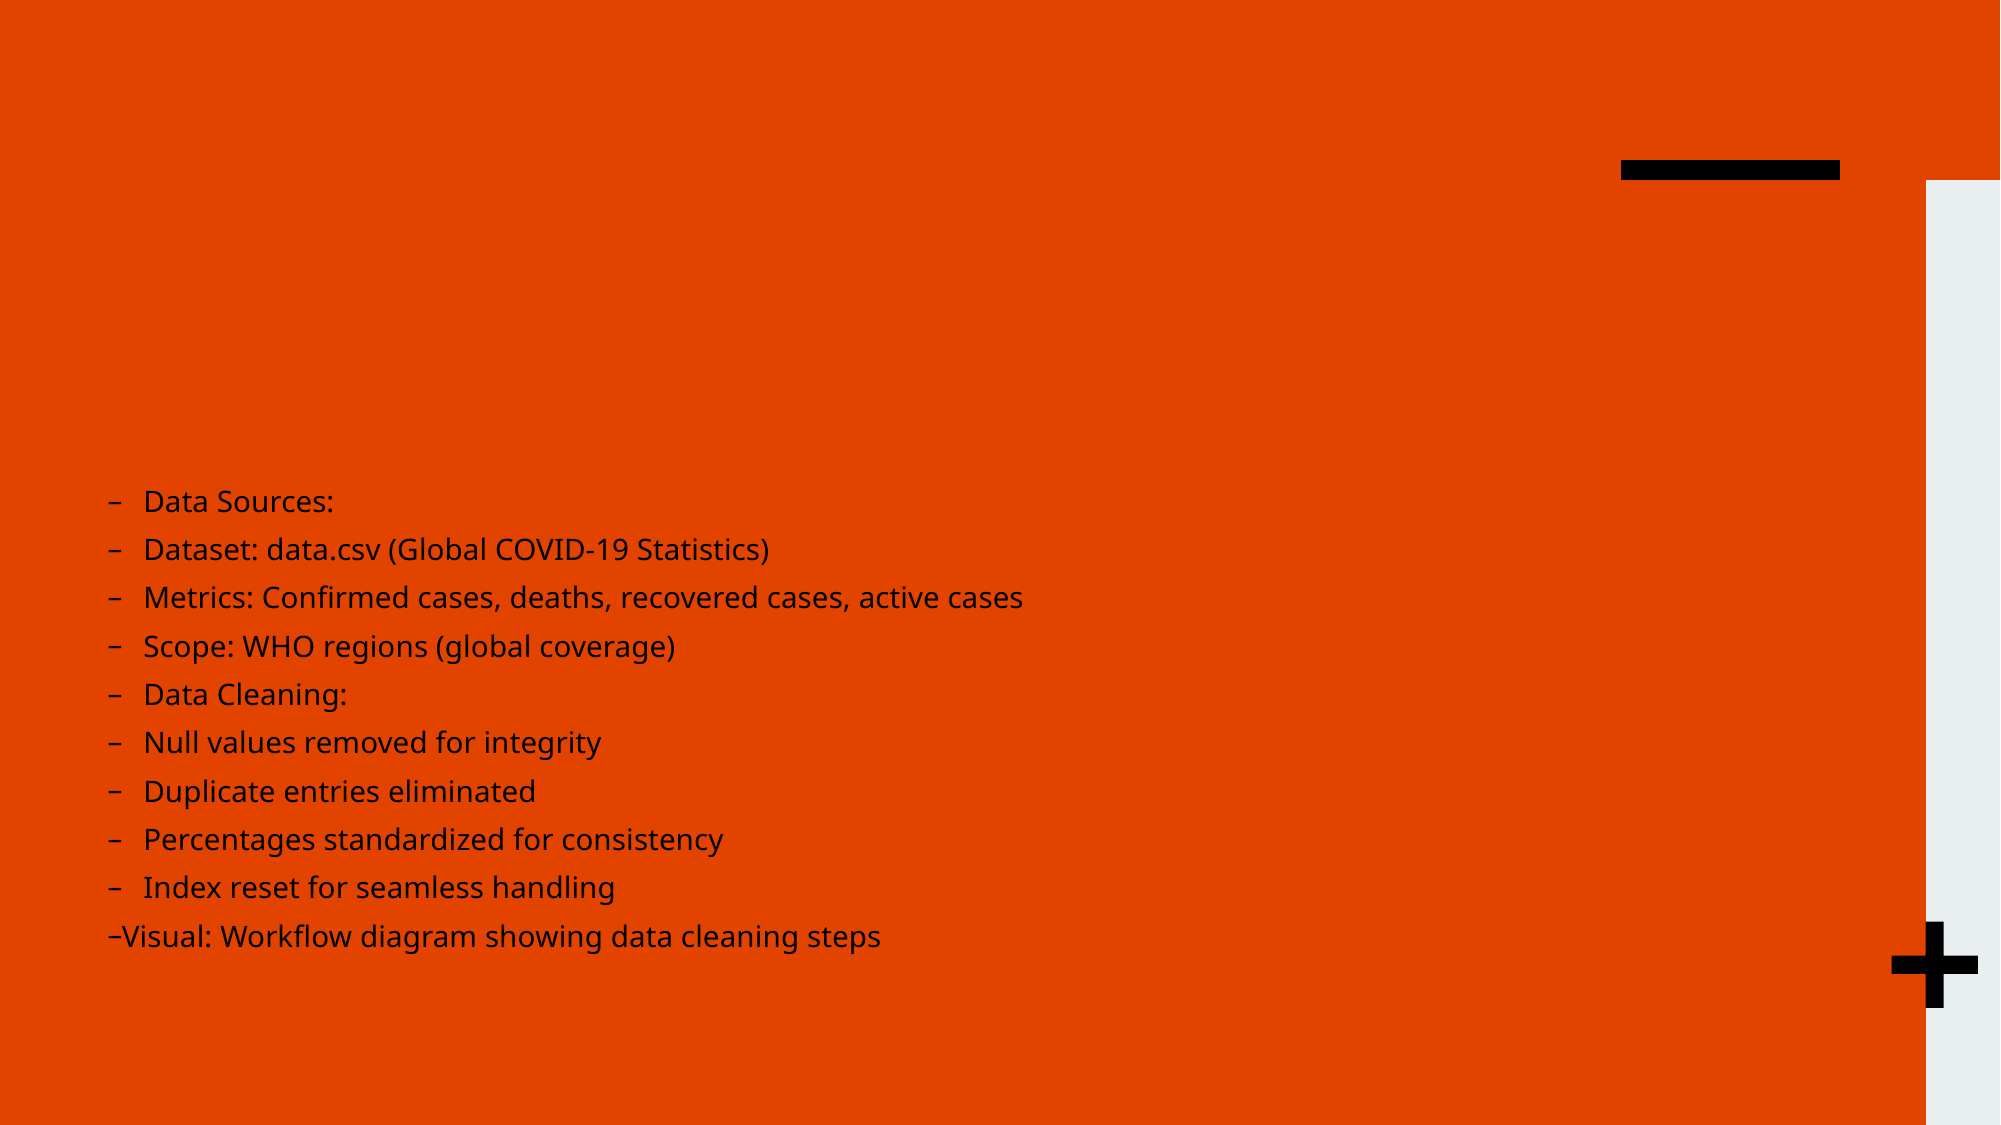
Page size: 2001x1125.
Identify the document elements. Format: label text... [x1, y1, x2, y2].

text_box Data Sources: Dataset: data.csv (Global COVID-19 Statistics) Metrics: Confirmed cases, deaths, recovered cases, active cases Scope: WHO regions (global coverage) Data Cleaning: Null values removed for integrity Duplicate entries eliminated Percentages standardized for consistency Index reset for seamless handling Visual: Workflow diagram showing data cleaning steps [92, 475, 1449, 965]
text_box [0, 0, 2000, 1125]
